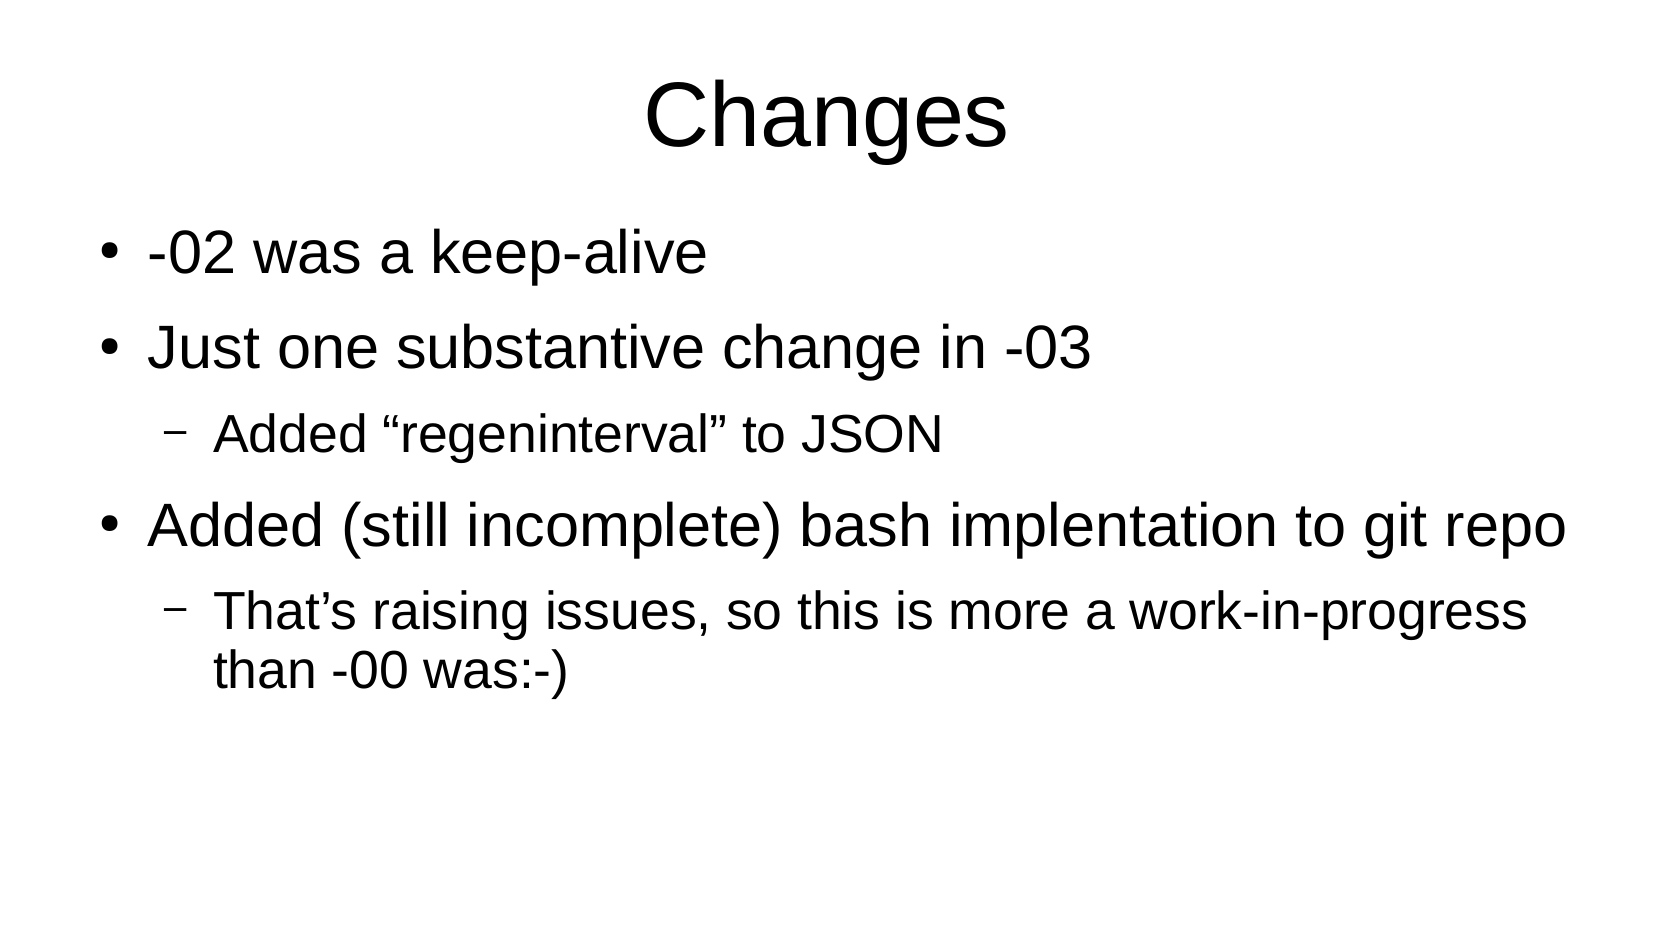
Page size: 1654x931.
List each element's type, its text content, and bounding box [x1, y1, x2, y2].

title Changes [82, 37, 1571, 193]
list -02 was a keep-alive Just one substantive change in -03 Added “regeninterval” to JSON Added (still incomplete) bash implentation to git repo That’s raising issues, so this is more a work-in-progress than -00 was:-) [82, 217, 1571, 758]
